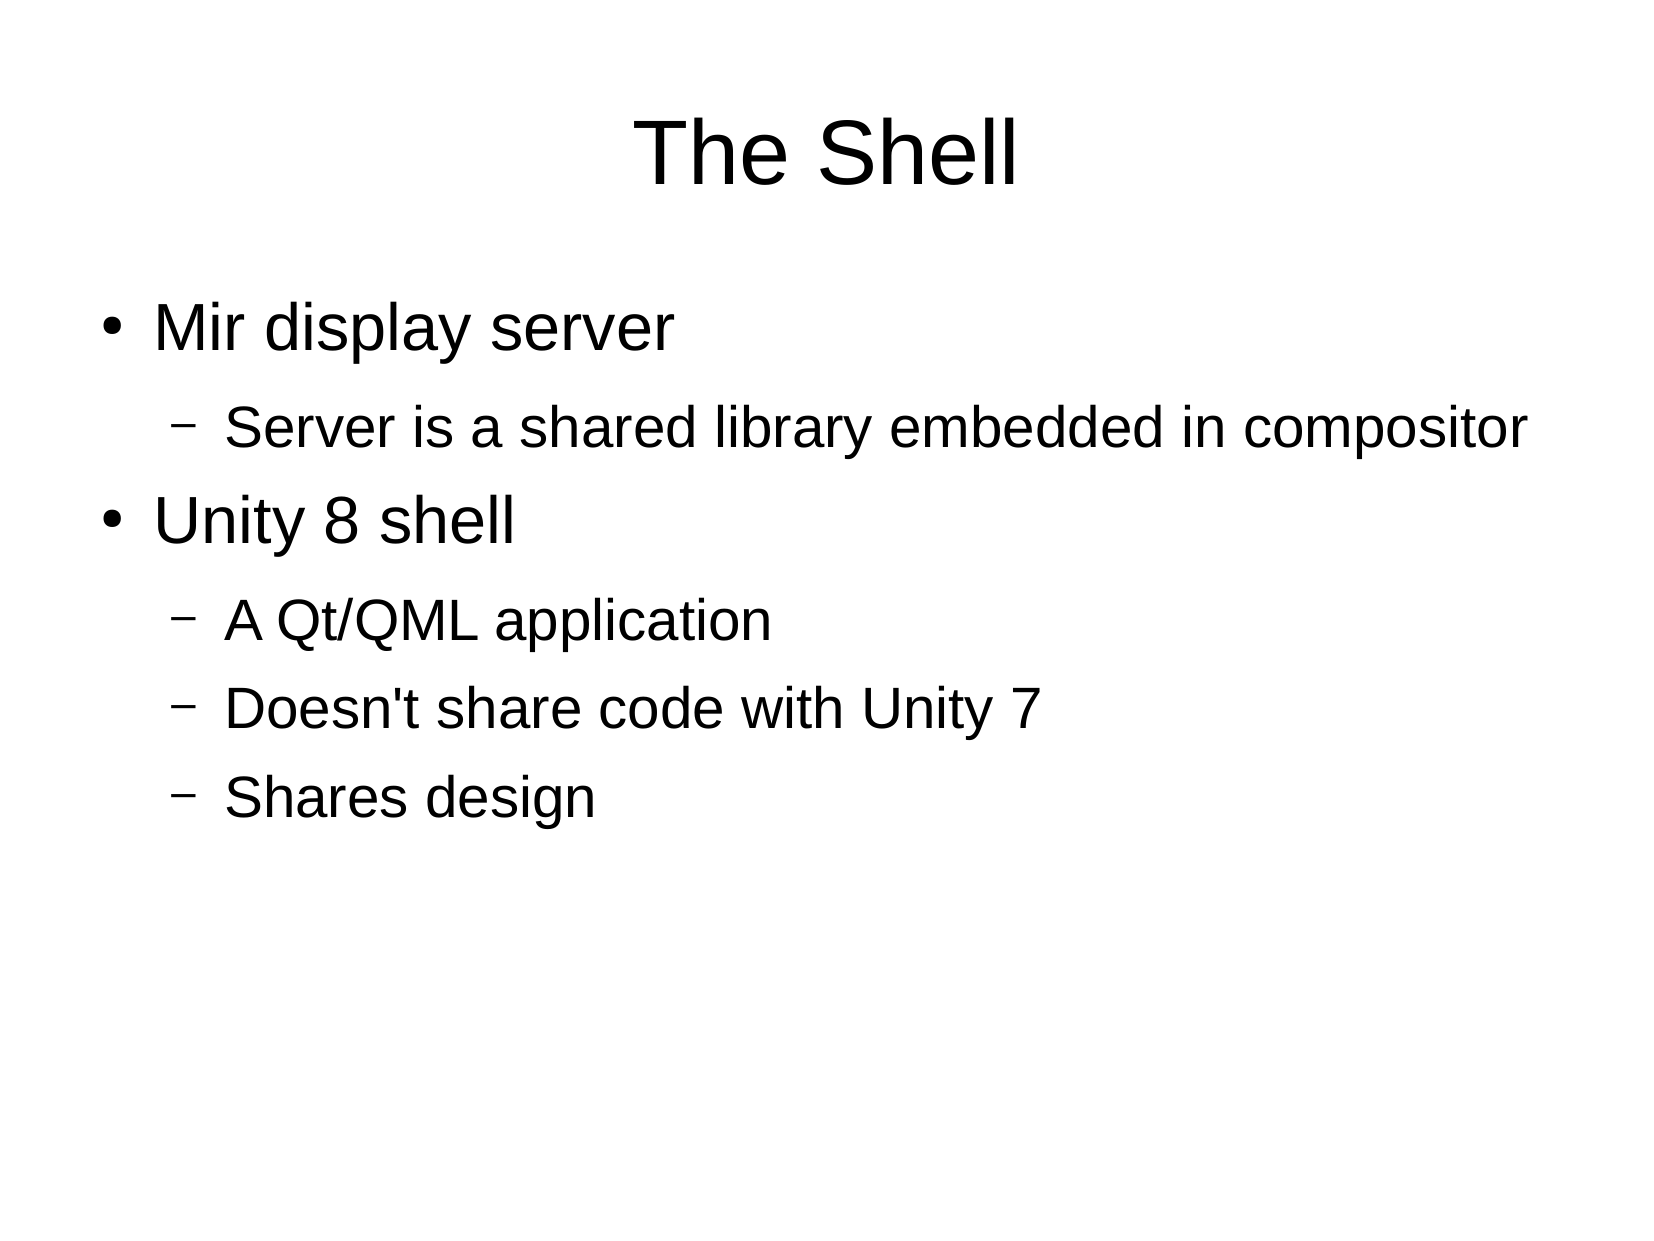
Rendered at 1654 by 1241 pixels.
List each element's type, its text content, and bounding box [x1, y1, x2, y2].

list Mir display server Server is a shared library embedded in compositor Unity 8 shell A Qt/QML application Doesn't share code with Unity 7 Shares design [82, 290, 1571, 1010]
title The Shell [82, 49, 1571, 257]
